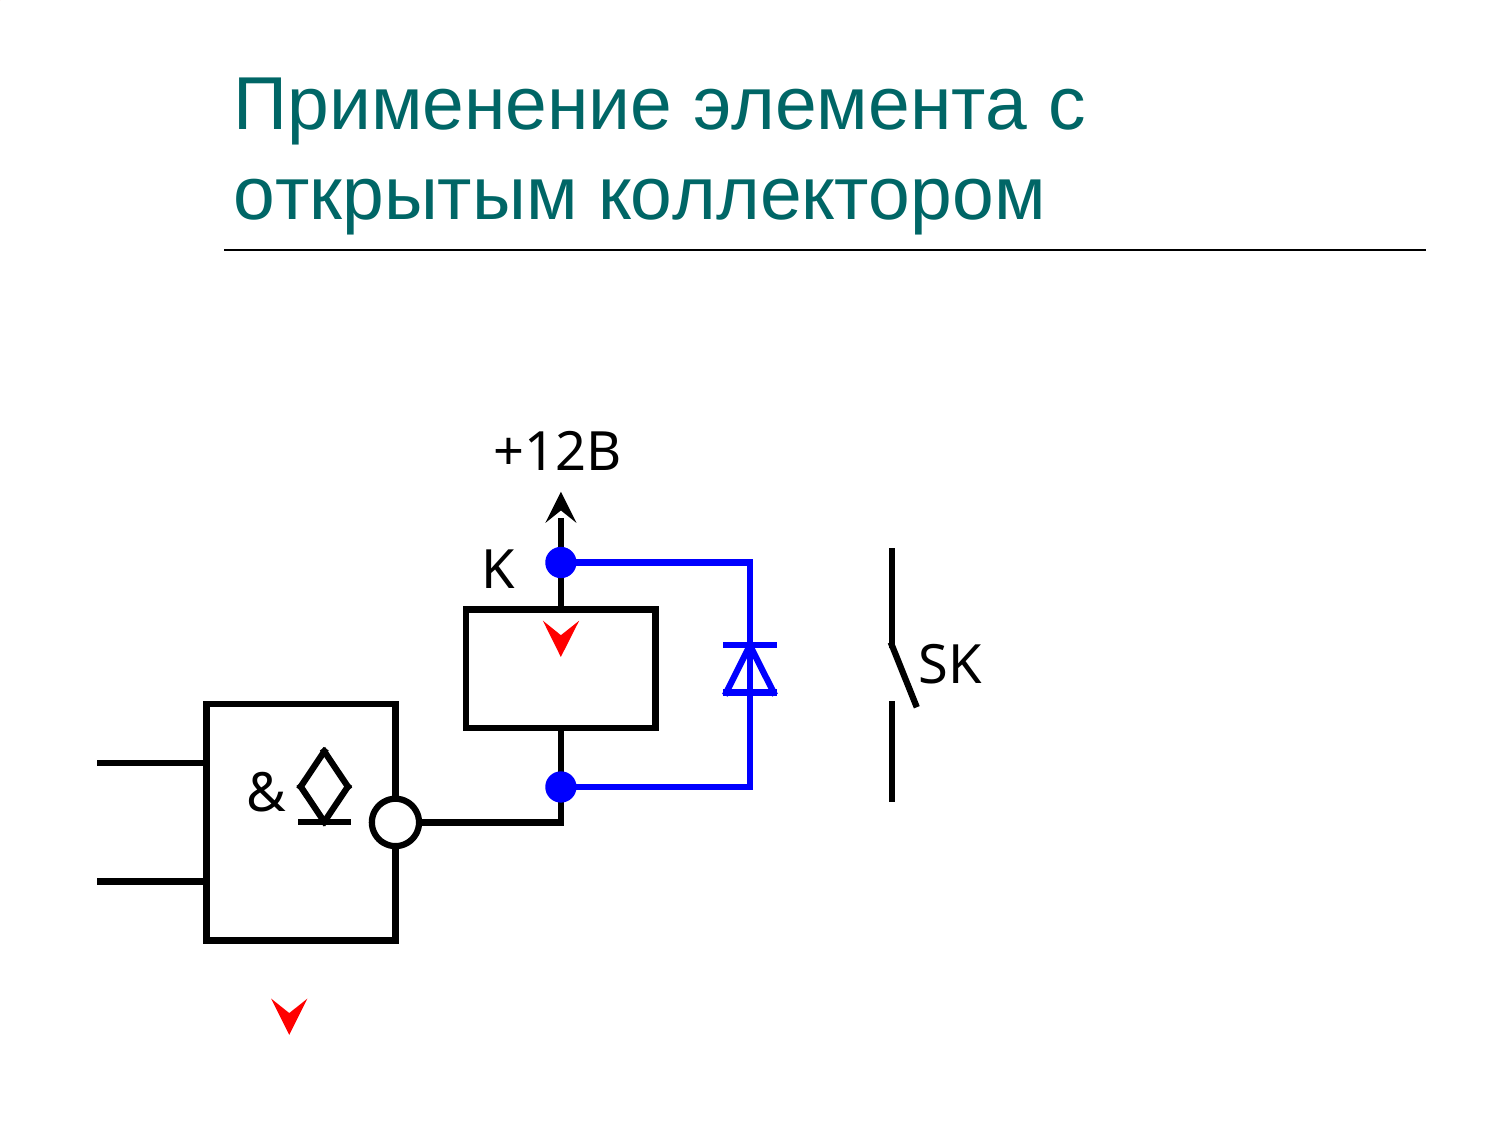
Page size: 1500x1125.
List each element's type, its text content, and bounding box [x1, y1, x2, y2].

text_box K [466, 527, 561, 608]
title Применение элемента с открытым коллектором [218, 7, 1419, 243]
text_box SK [903, 621, 1093, 702]
text_box & [206, 704, 396, 941]
text_box +12В [478, 408, 668, 490]
text_box [371, 798, 420, 847]
text_box [466, 609, 656, 728]
